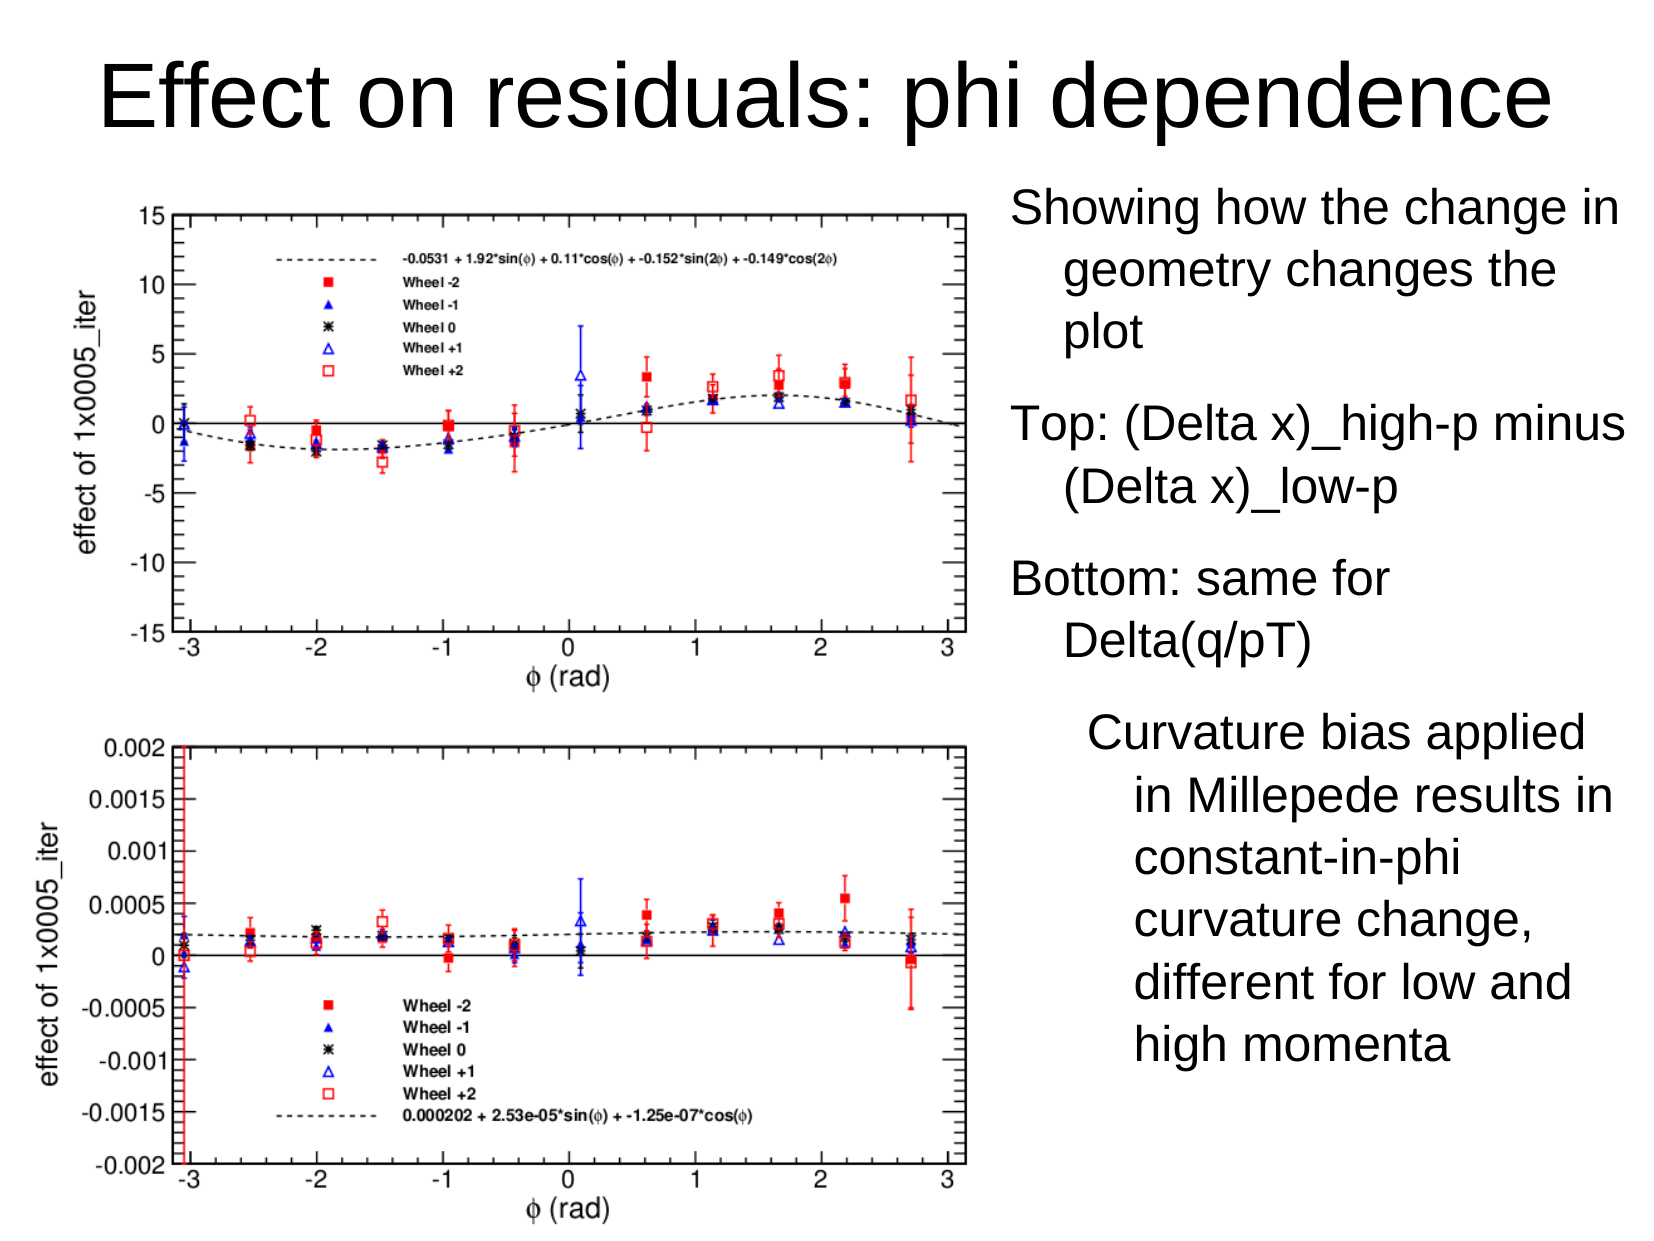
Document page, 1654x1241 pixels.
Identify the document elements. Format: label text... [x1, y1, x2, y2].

text_box Showing how the change in geometry changes the plot Top: (Delta x)_high-p minus (Delta x)_low-p Bottom: same for Delta(q/pT)‏ Curvature bias applied in Millepede results in constant-in-phi curvature change, different for low and high momenta [992, 171, 1631, 1159]
picture [7, 169, 996, 1233]
text_box Effect on residuals: phi dependence [82, 0, 1571, 171]
